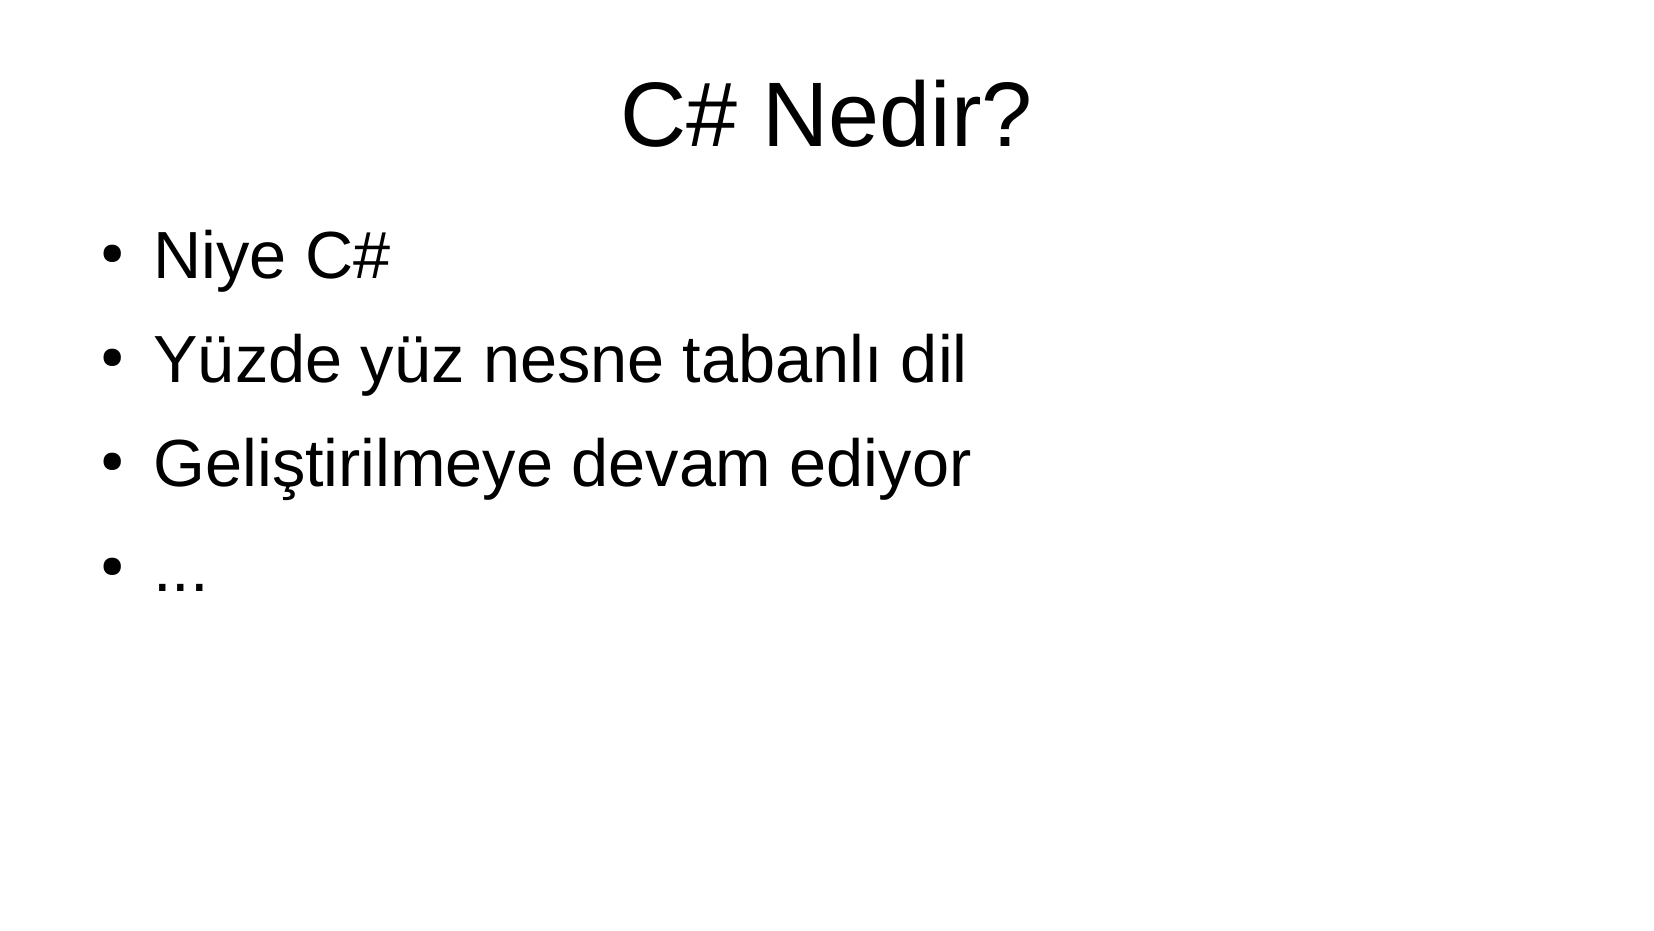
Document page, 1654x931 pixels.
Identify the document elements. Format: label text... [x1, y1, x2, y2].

list Niye C# Yüzde yüz nesne tabanlı dil Geliştirilmeye devam ediyor ... [82, 217, 1571, 758]
title C# Nedir? [82, 37, 1571, 193]
